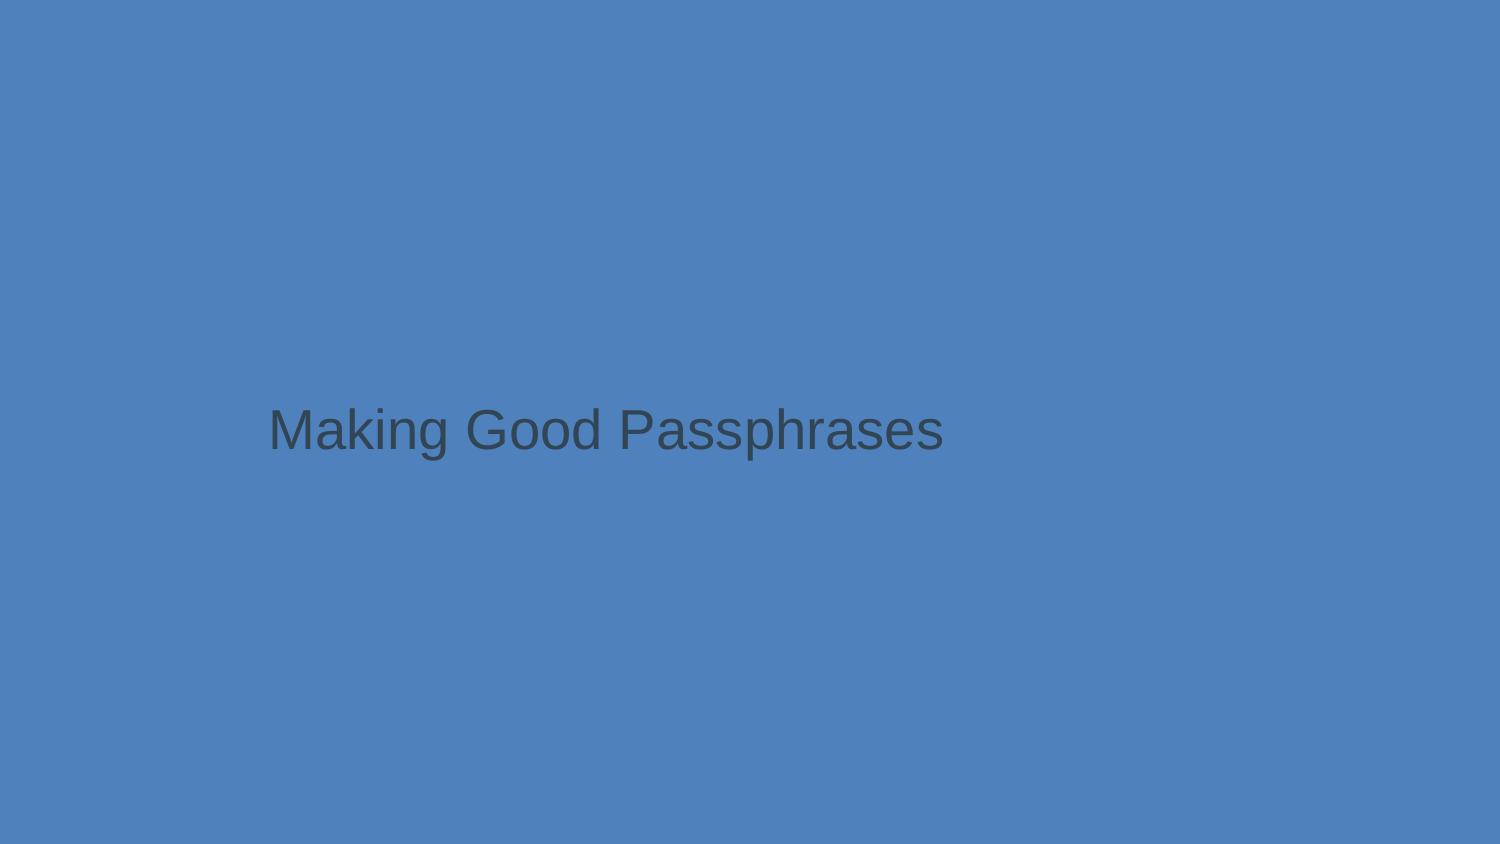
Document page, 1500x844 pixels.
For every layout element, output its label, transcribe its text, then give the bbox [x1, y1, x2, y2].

title Making Good Passphrases [260, 389, 1484, 465]
